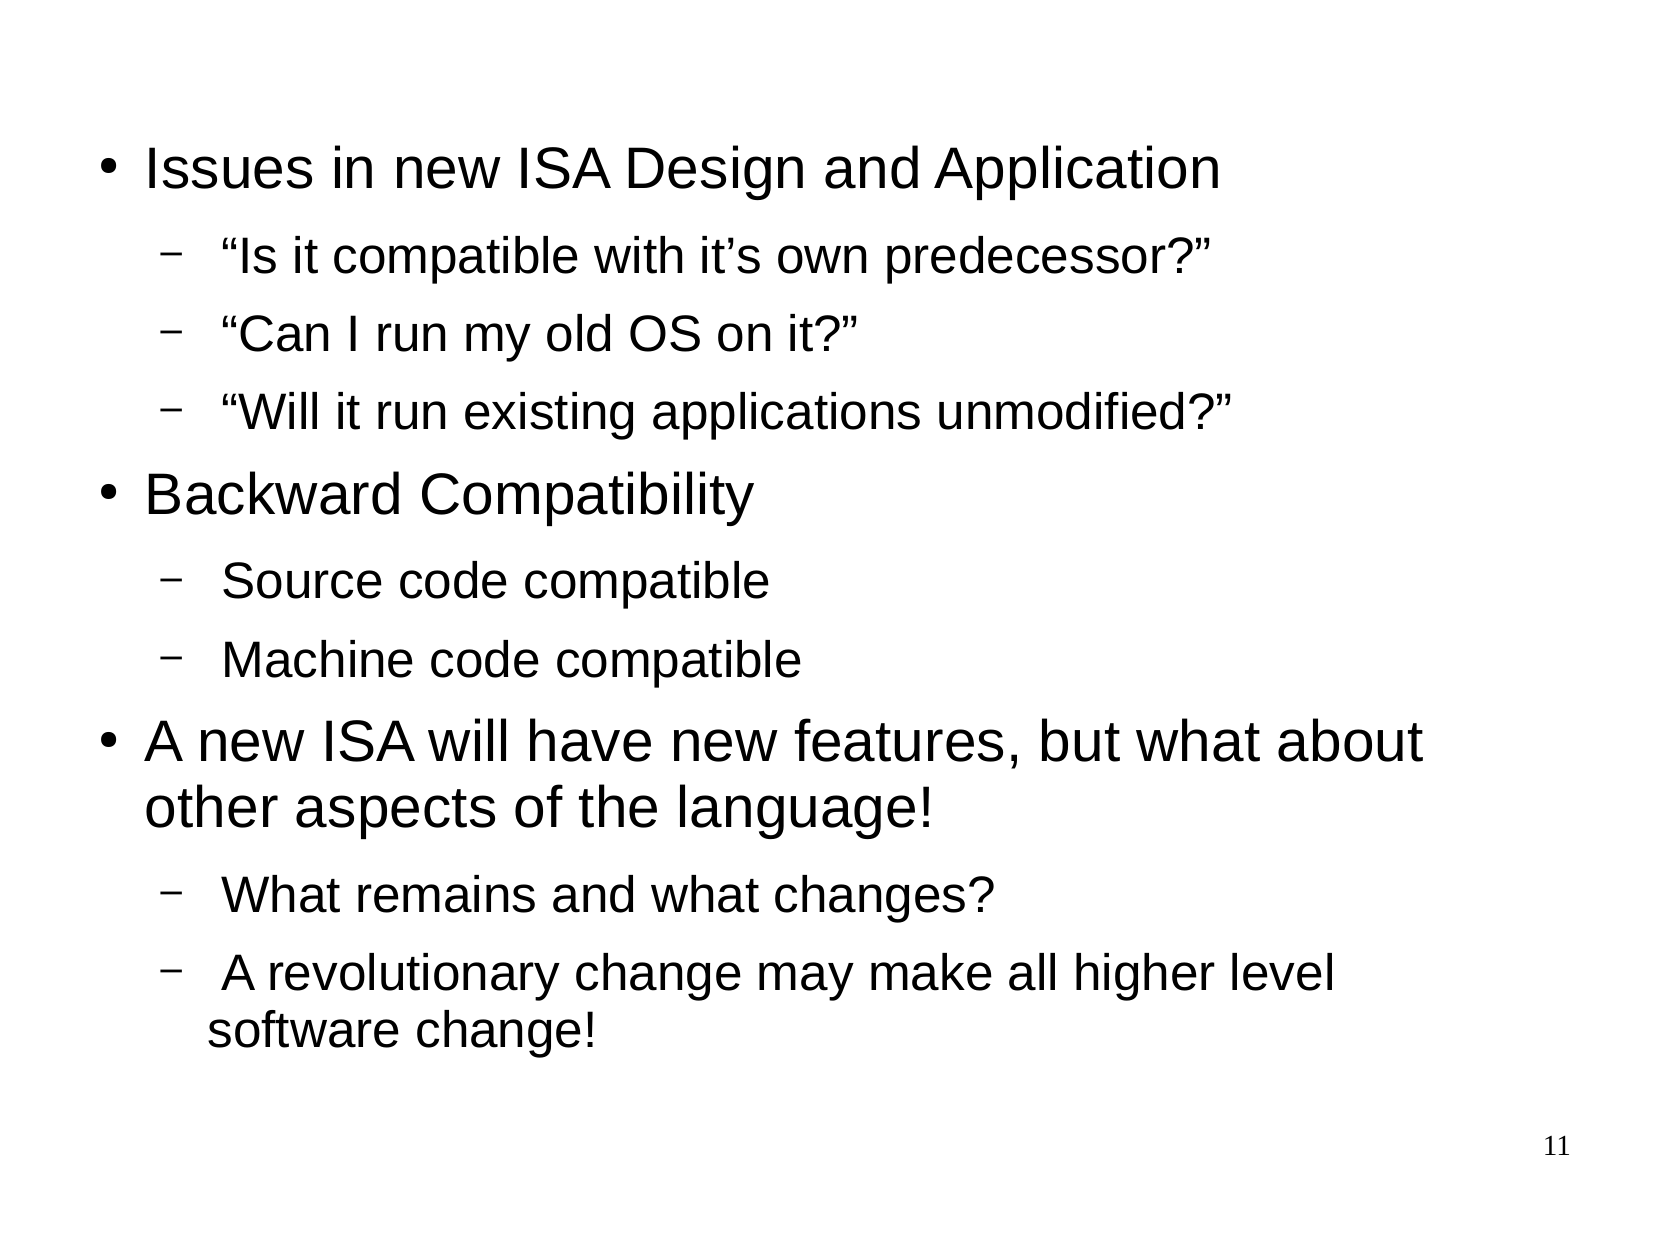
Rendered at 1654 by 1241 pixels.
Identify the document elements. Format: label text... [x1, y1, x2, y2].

list Issues in new ISA Design and Application “Is it compatible with it’s own predecessor?” “Can I run my old OS on it?” “Will it run existing applications unmodified?” Backward Compatibility Source code compatible Machine code compatible A new ISA will have new features, but what about other aspects of the language! What remains and what changes? A revolutionary change may make all higher level software change! [82, 135, 1538, 1066]
